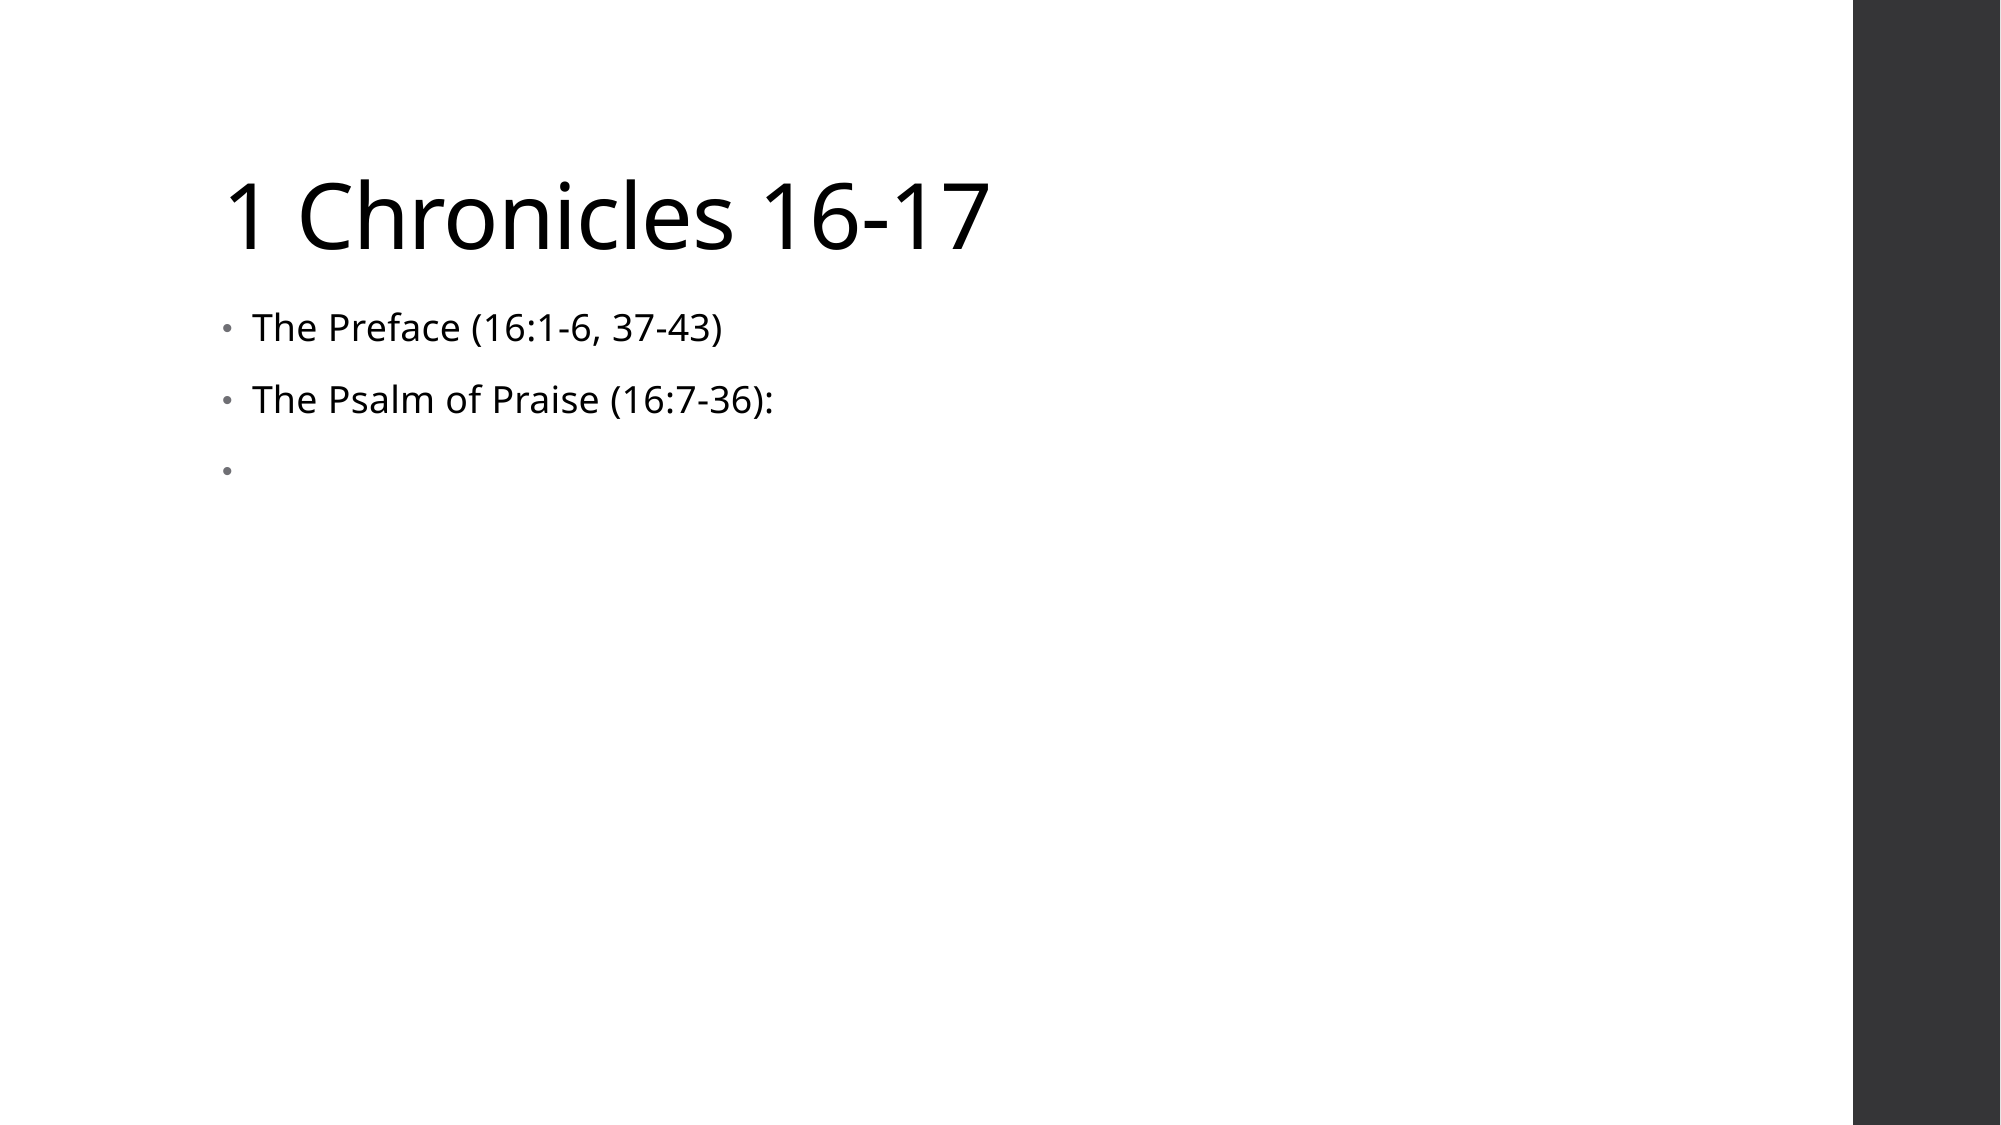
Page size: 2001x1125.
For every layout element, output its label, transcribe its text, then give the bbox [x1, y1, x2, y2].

list The Preface (16:1-6, 37-43) The Psalm of Praise (16:7-36): [206, 299, 1617, 1014]
title 1 Chronicles 16-17 [206, 60, 1797, 278]
